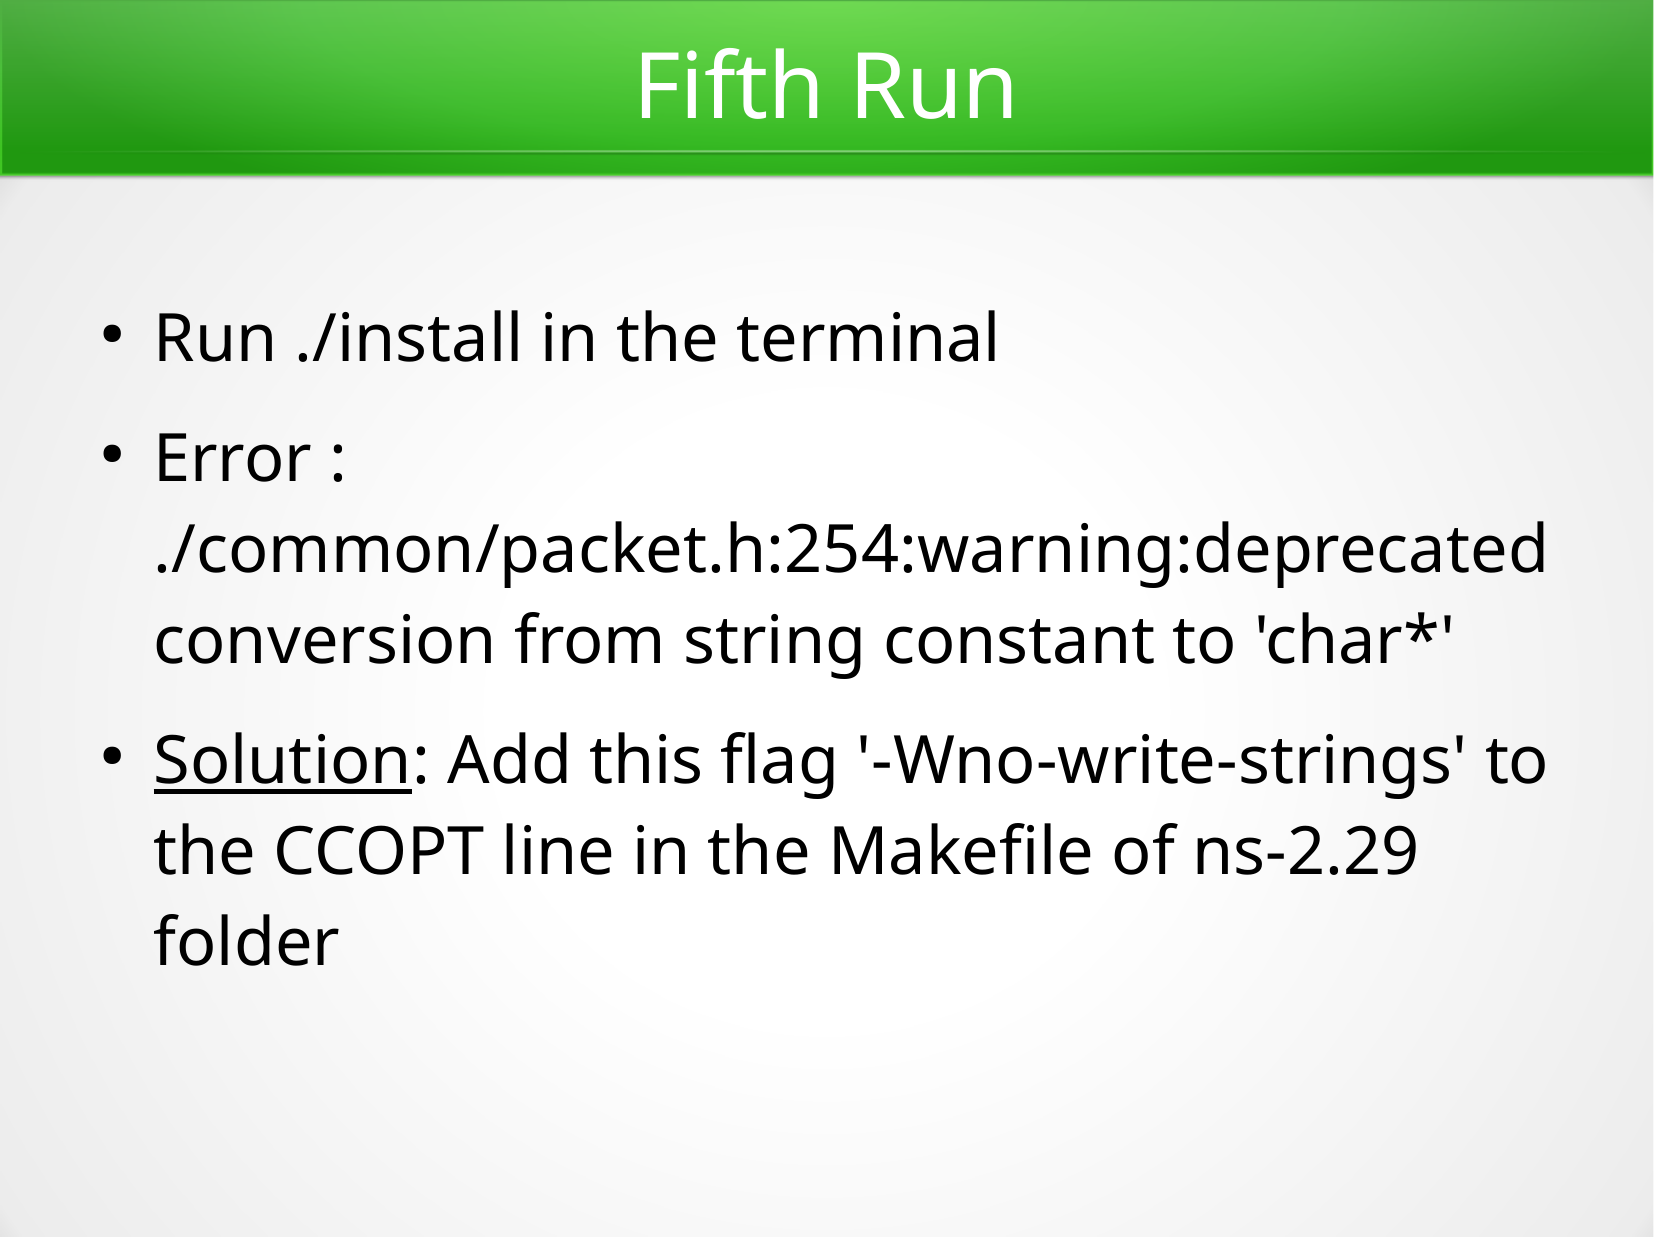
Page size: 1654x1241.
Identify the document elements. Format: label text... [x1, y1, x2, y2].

list Run ./install in the terminal Error : ./common/packet.h:254:warning:deprecated conversion from string constant to 'char*' Solution: Add this flag '-Wno-write-strings' to the CCOPT line in the Makefile of ns-2.29 folder [82, 290, 1571, 1109]
picture [0, 0, 1654, 1237]
title Fifth Run [82, 11, 1571, 154]
